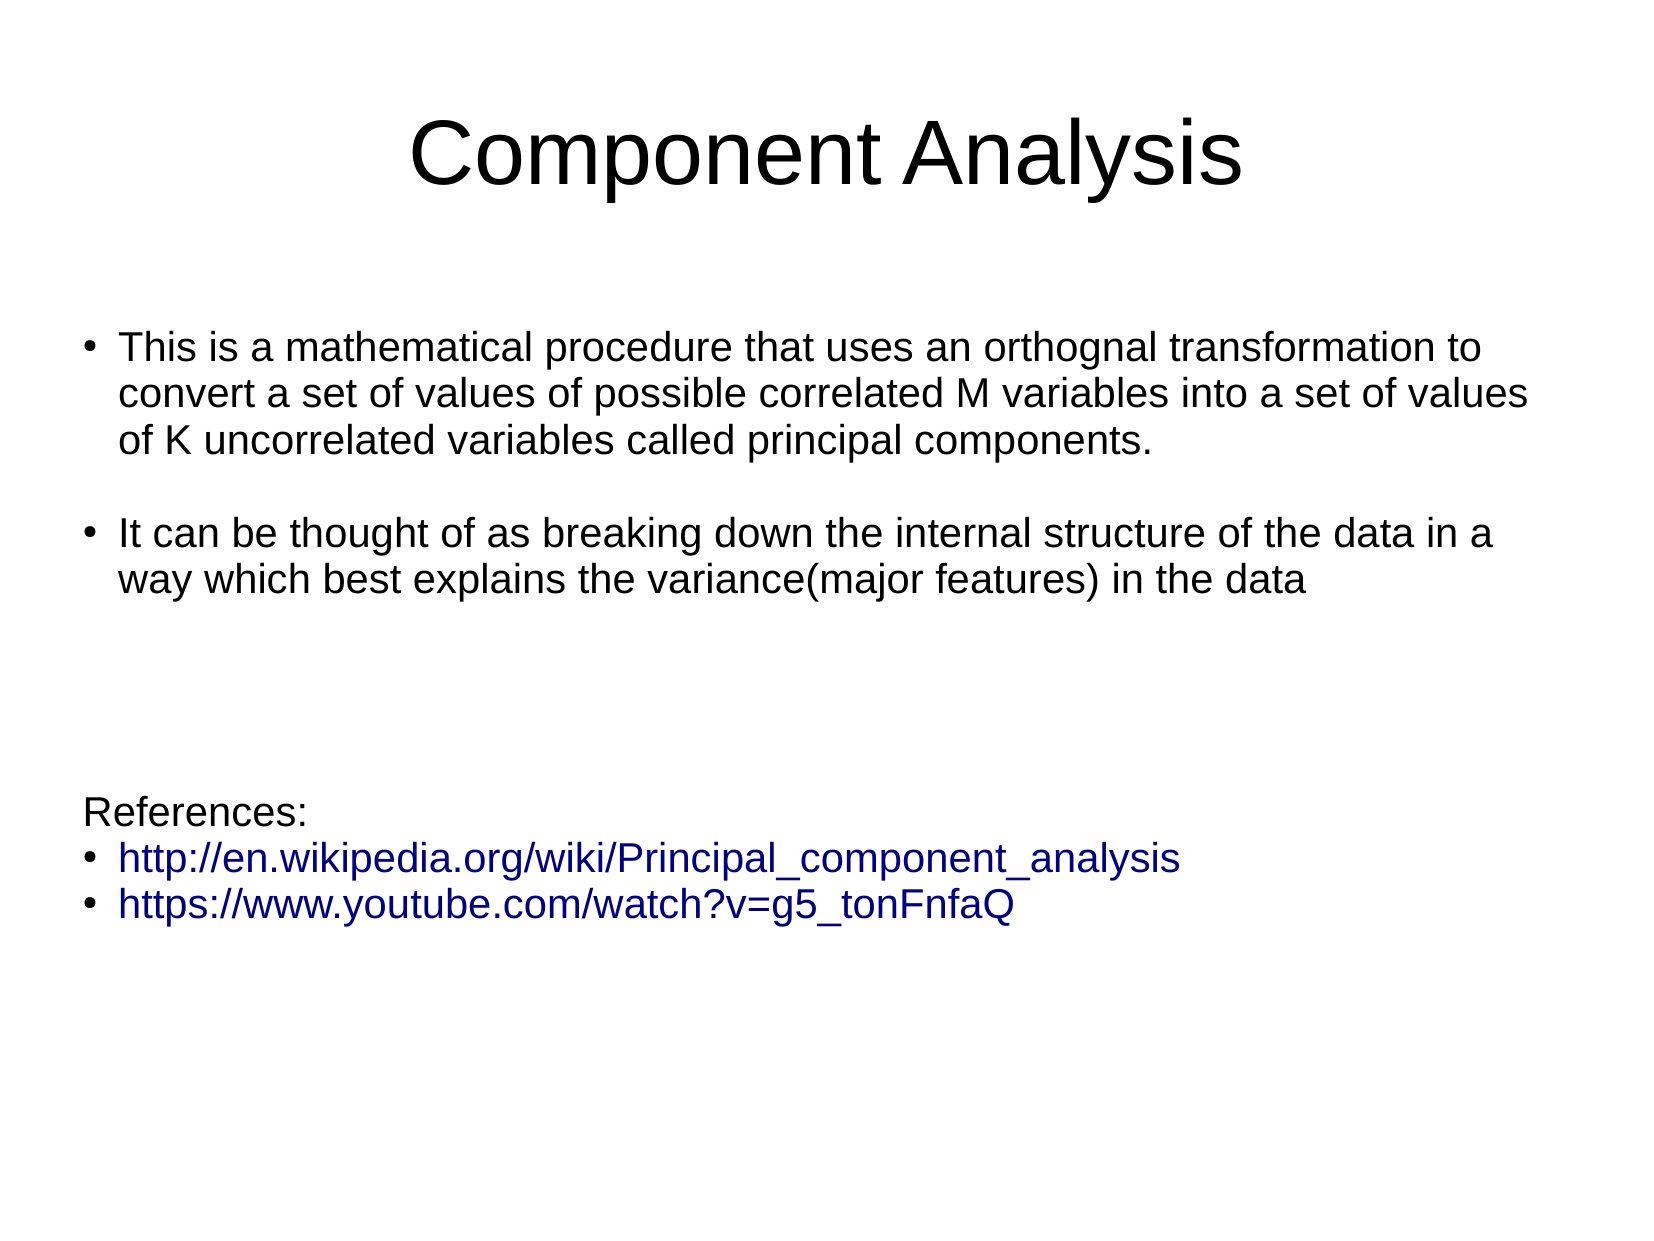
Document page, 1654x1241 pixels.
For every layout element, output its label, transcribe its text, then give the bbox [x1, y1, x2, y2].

title Component Analysis [82, 49, 1571, 257]
subtitle This is a mathematical procedure that uses an orthognal transformation to convert a set of values of possible correlated M variables into a set of values of K uncorrelated variables called principal components. It can be thought of as breaking down the internal structure of the data in a way which best explains the variance(major features) in the data References: http://en.wikipedia.org/wiki/Principal_component_analysis https://www.youtube.com/watch?v=g5_tonFnfaQ [82, 318, 1571, 1193]
